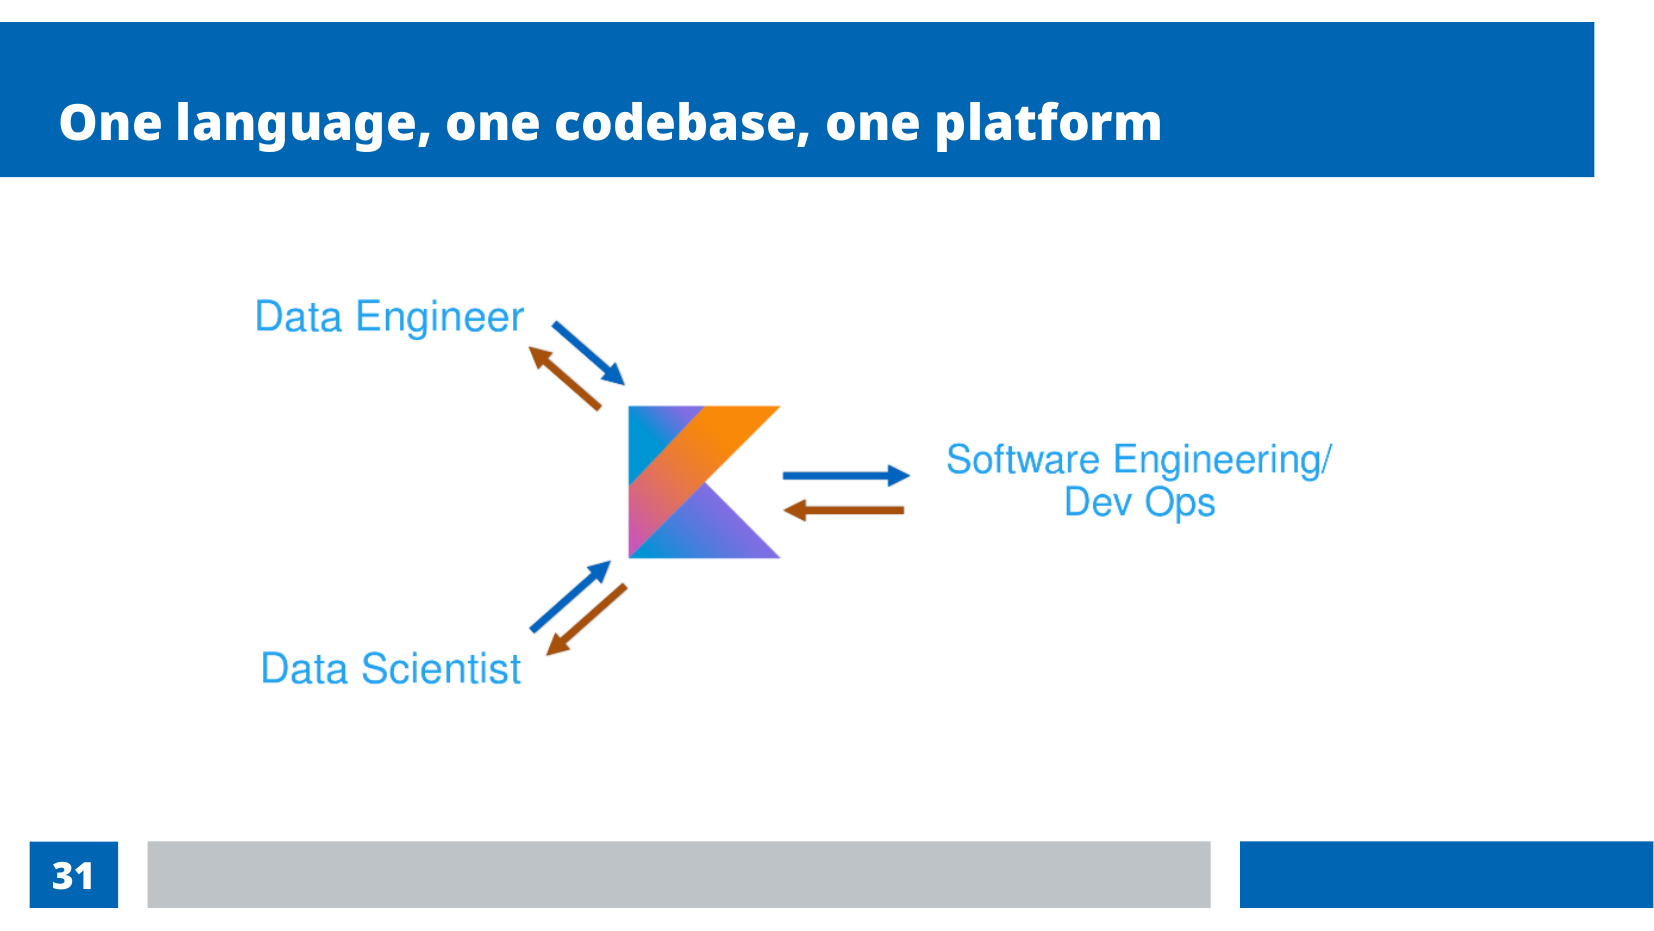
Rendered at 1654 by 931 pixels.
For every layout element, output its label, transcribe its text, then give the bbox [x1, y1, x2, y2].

picture [243, 284, 1336, 698]
title One language, one codebase, one platform [59, 44, 1595, 156]
